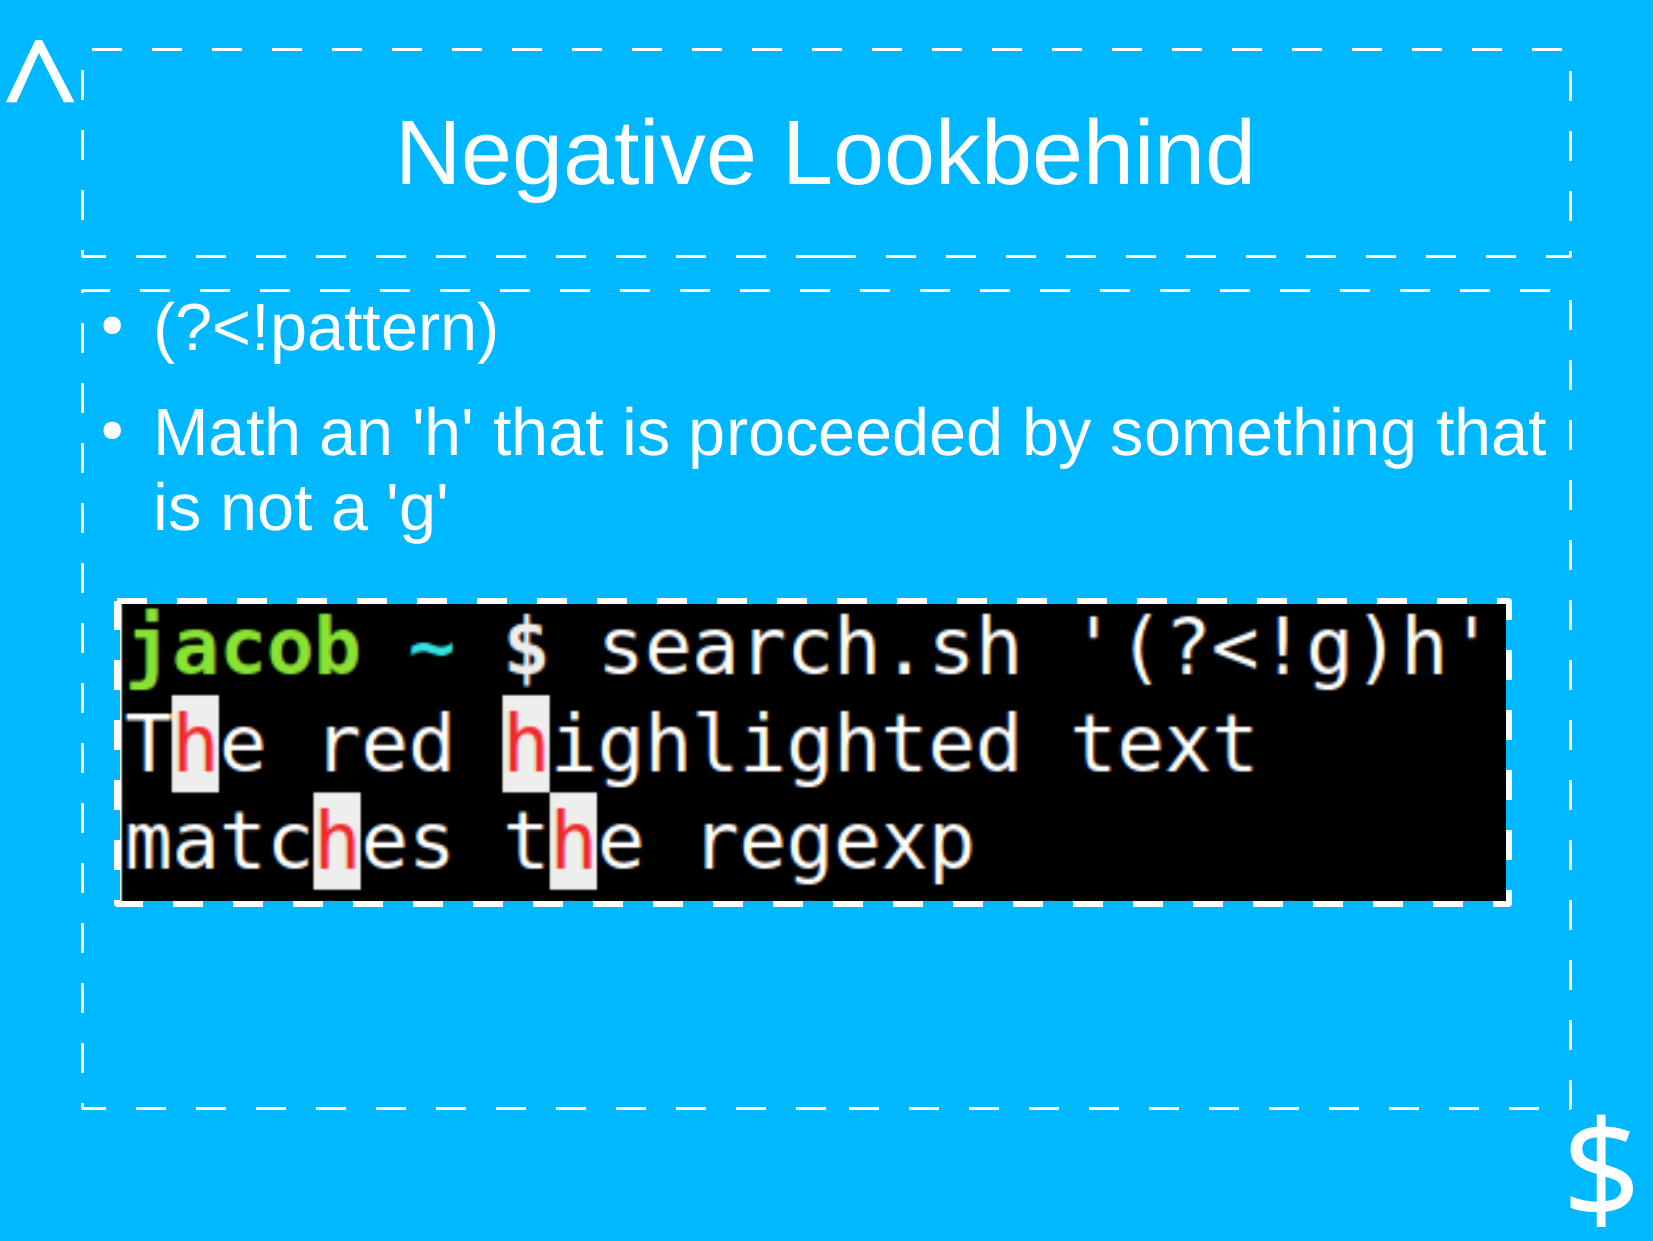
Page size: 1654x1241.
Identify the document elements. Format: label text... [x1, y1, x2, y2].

list (?<!pattern) Math an 'h' that is proceeded by something that is not a 'g' [82, 290, 1571, 1109]
picture [120, 604, 1506, 901]
title Negative Lookbehind [82, 49, 1571, 257]
